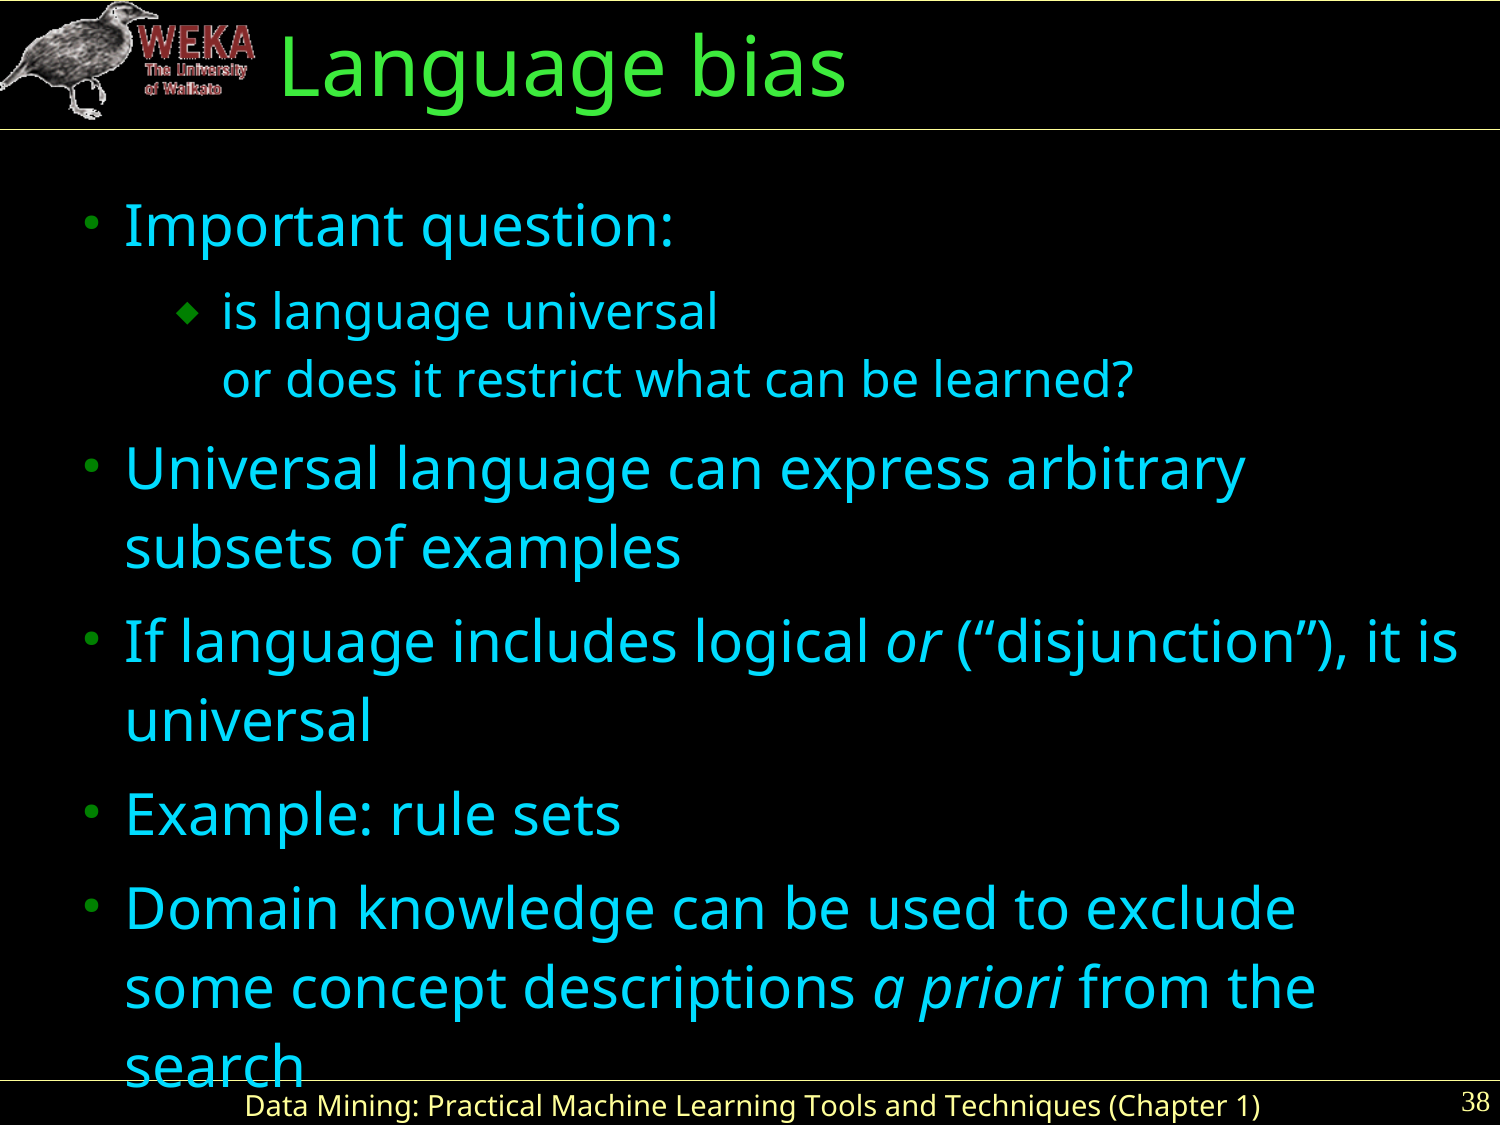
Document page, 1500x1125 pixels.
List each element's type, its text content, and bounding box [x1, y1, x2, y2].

picture [0, 1, 263, 129]
title Language bias [263, 0, 1500, 159]
list Important question: is language universal or does it restrict what can be learned? Universal language can express arbitrary subsets of examples If language includes logical or (“disjunction”), it is universal Example: rule sets Domain knowledge can be used to exclude some concept descriptions a priori from the search [67, 177, 1477, 1108]
